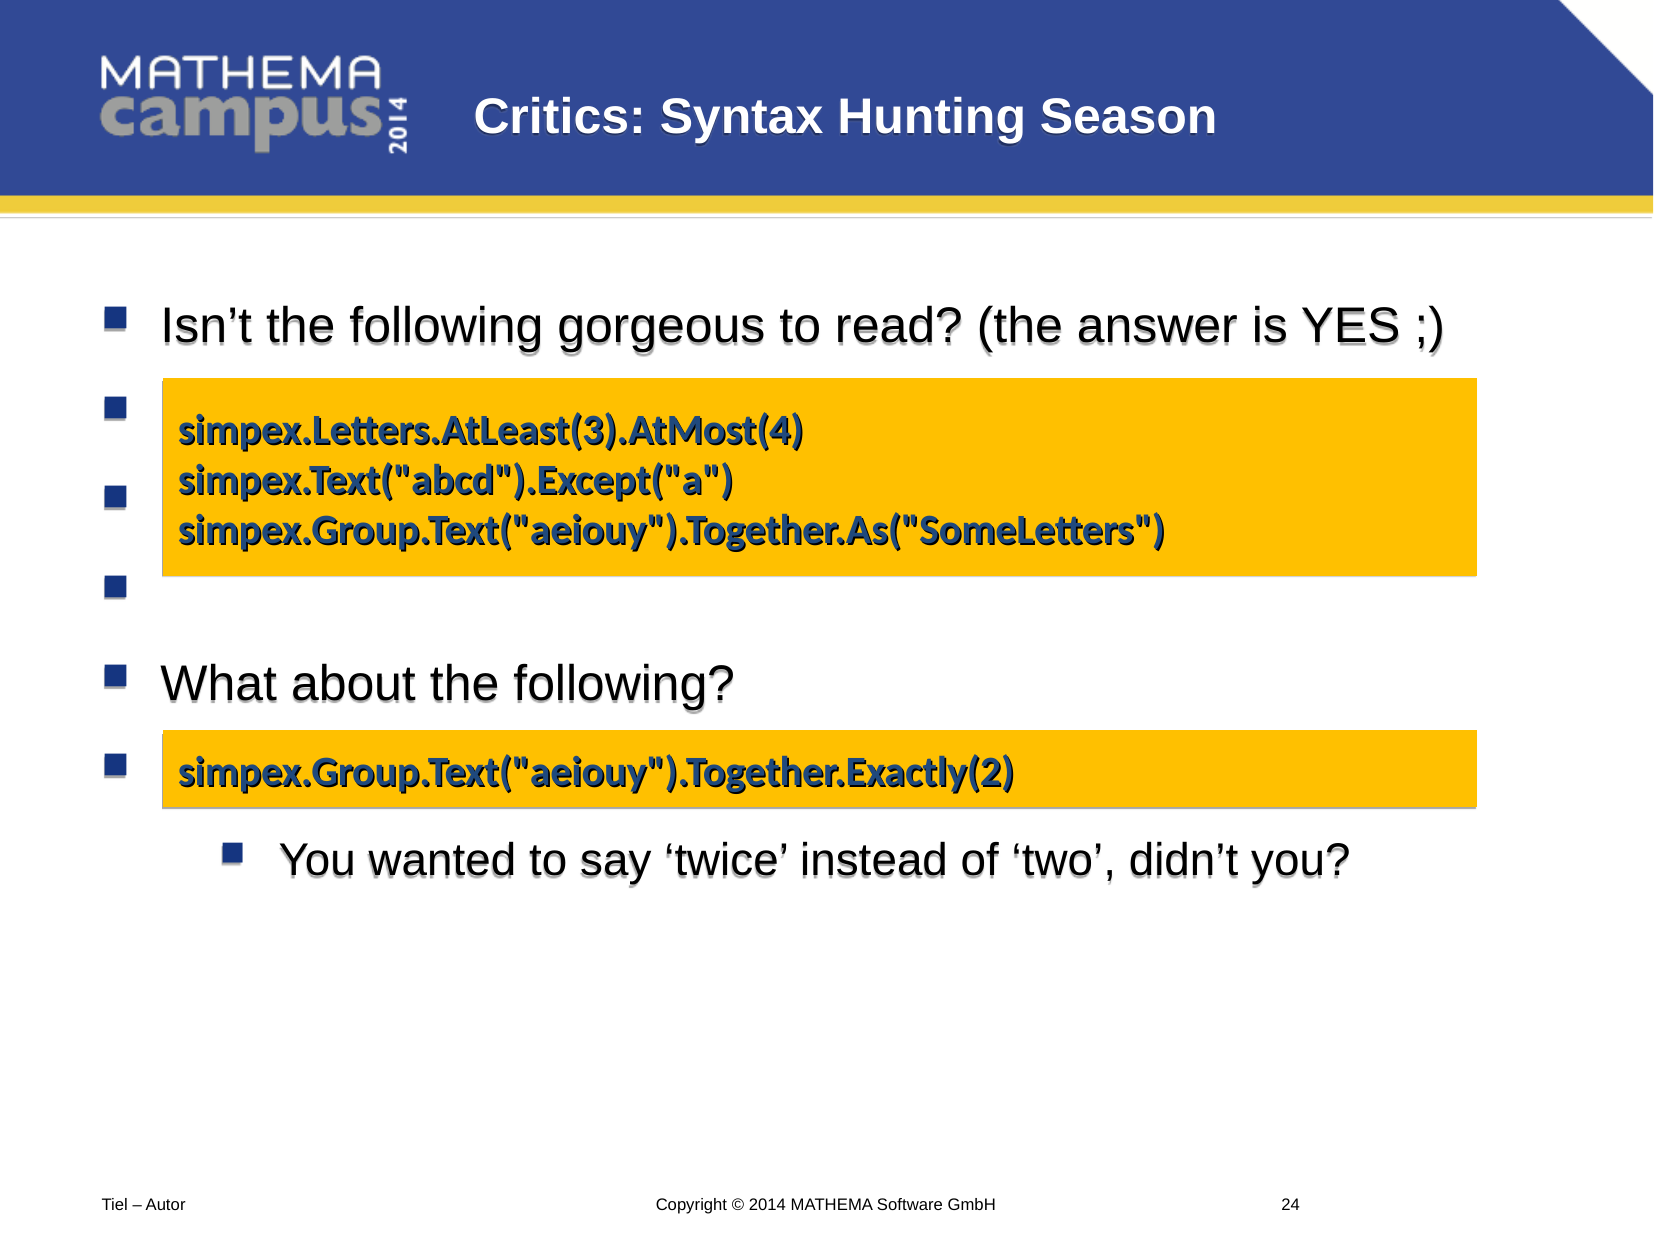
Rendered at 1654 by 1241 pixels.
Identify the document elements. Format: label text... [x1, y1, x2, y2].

title Critics: Syntax Hunting Season [473, 70, 1547, 158]
list Isn’t the following gorgeous to read? (the answer is YES ;) What about the following? You wanted to say ‘twice’ instead of ‘two’, didn’t you? [101, 292, 1547, 1140]
text_box simpex.Letters.AtLeast(3).AtMost(4) simpex.Text("abcd").Except("a") simpex.Group.Text("aeiouy").Together.As("SomeLetters") [163, 378, 1477, 576]
text_box simpex.Group.Text("aeiouy").Together.Exactly(2) [163, 730, 1477, 807]
